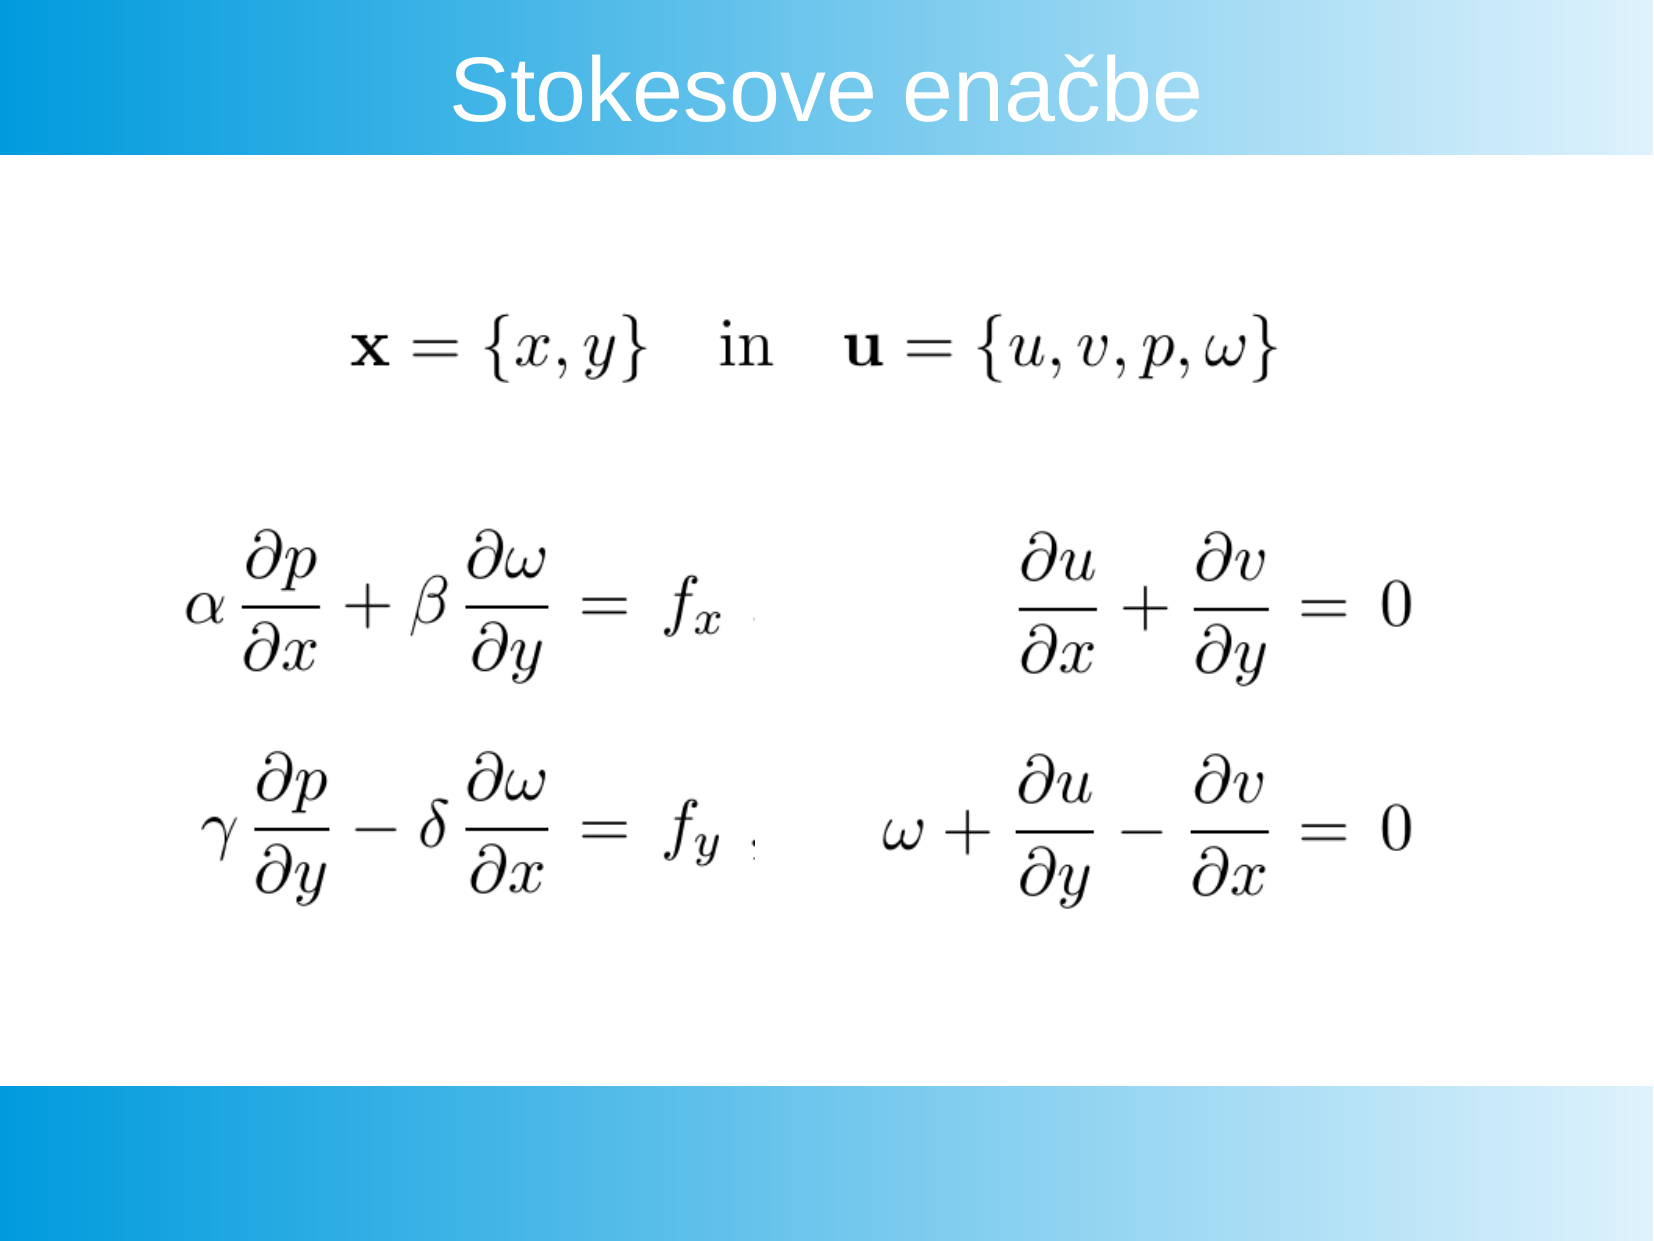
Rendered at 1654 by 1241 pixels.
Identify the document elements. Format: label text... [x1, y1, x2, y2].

picture [153, 515, 755, 922]
title Stokesove enačbe [82, 37, 1571, 142]
picture [327, 296, 1300, 402]
picture [841, 511, 1441, 934]
